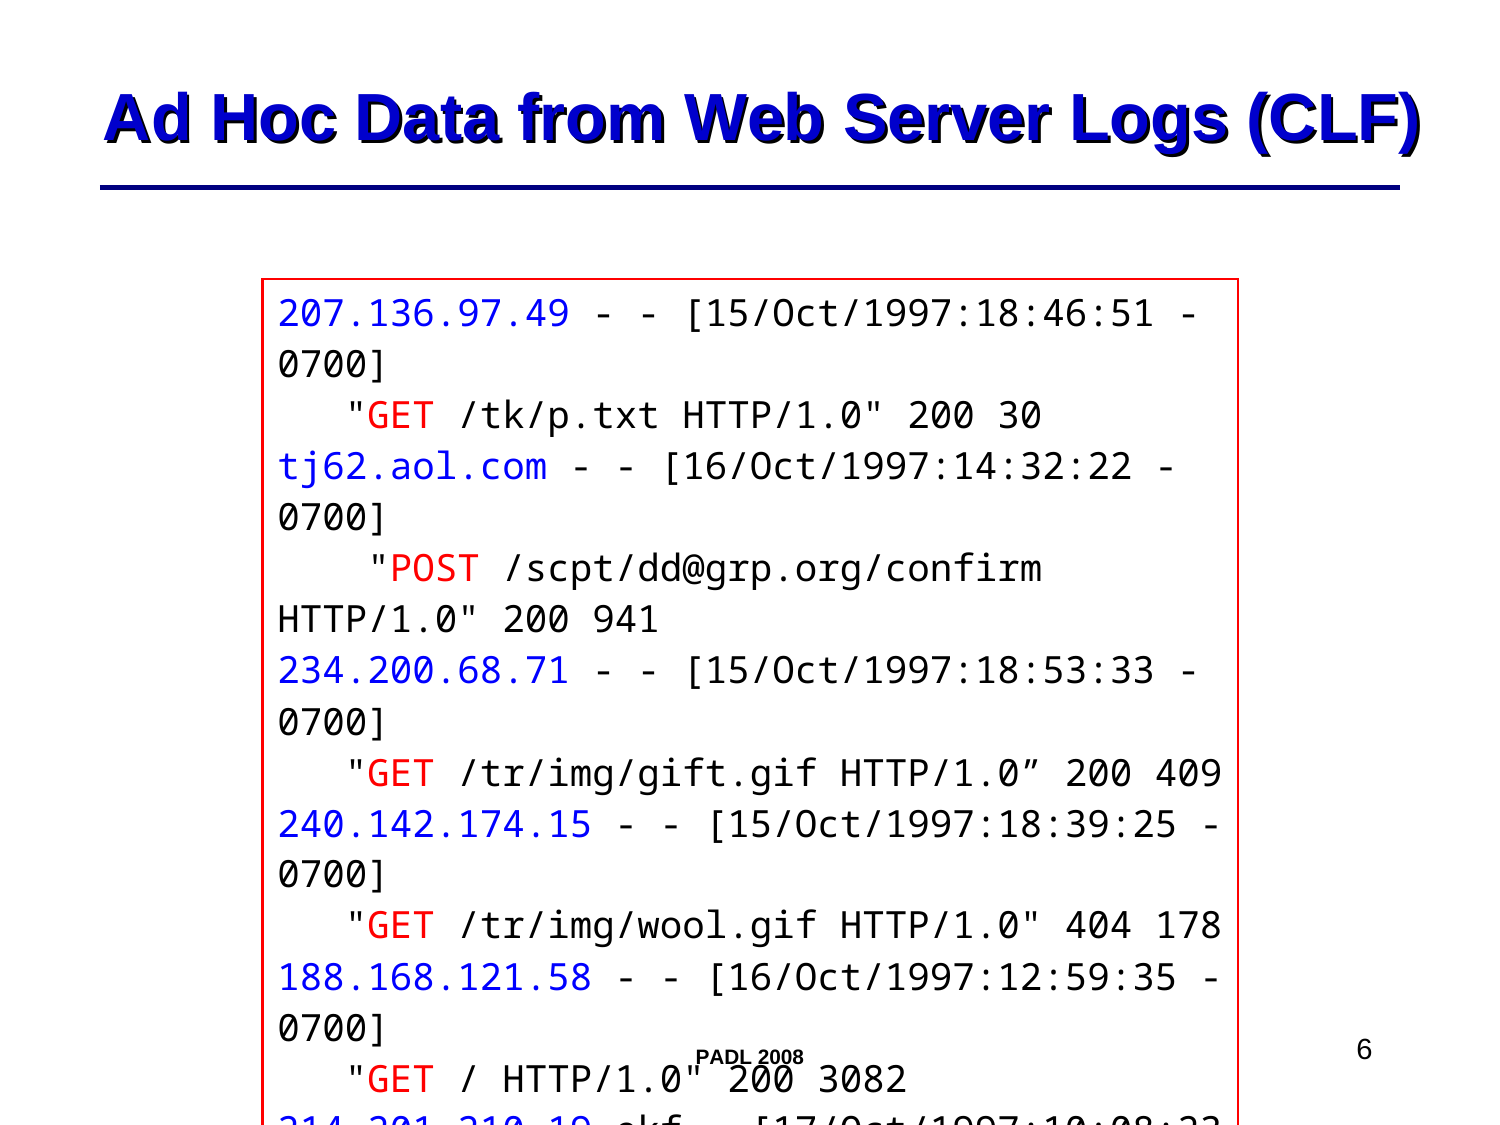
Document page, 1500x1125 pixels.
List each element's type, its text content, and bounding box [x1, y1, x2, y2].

title Ad Hoc Data from Web Server Logs (CLF) [37, 72, 1488, 163]
text_box 207.136.97.49 - - [15/Oct/1997:18:46:51 -0700] "GET /tk/p.txt HTTP/1.0" 200 30 tj62.aol.com - - [16/Oct/1997:14:32:22 -0700] "POST /scpt/dd@grp.org/confirm HTTP/1.0" 200 941 234.200.68.71 - - [15/Oct/1997:18:53:33 -0700] "GET /tr/img/gift.gif HTTP/1.0” 200 409 240.142.174.15 - - [15/Oct/1997:18:39:25 -0700] "GET /tr/img/wool.gif HTTP/1.0" 404 178 188.168.121.58 - - [16/Oct/1997:12:59:35 -0700] "GET / HTTP/1.0" 200 3082 214.201.210.19 ekf - [17/Oct/1997:10:08:23 -0700] "GET /img/new.gif HTTP/1.0" 304 - [262, 279, 1238, 1125]
